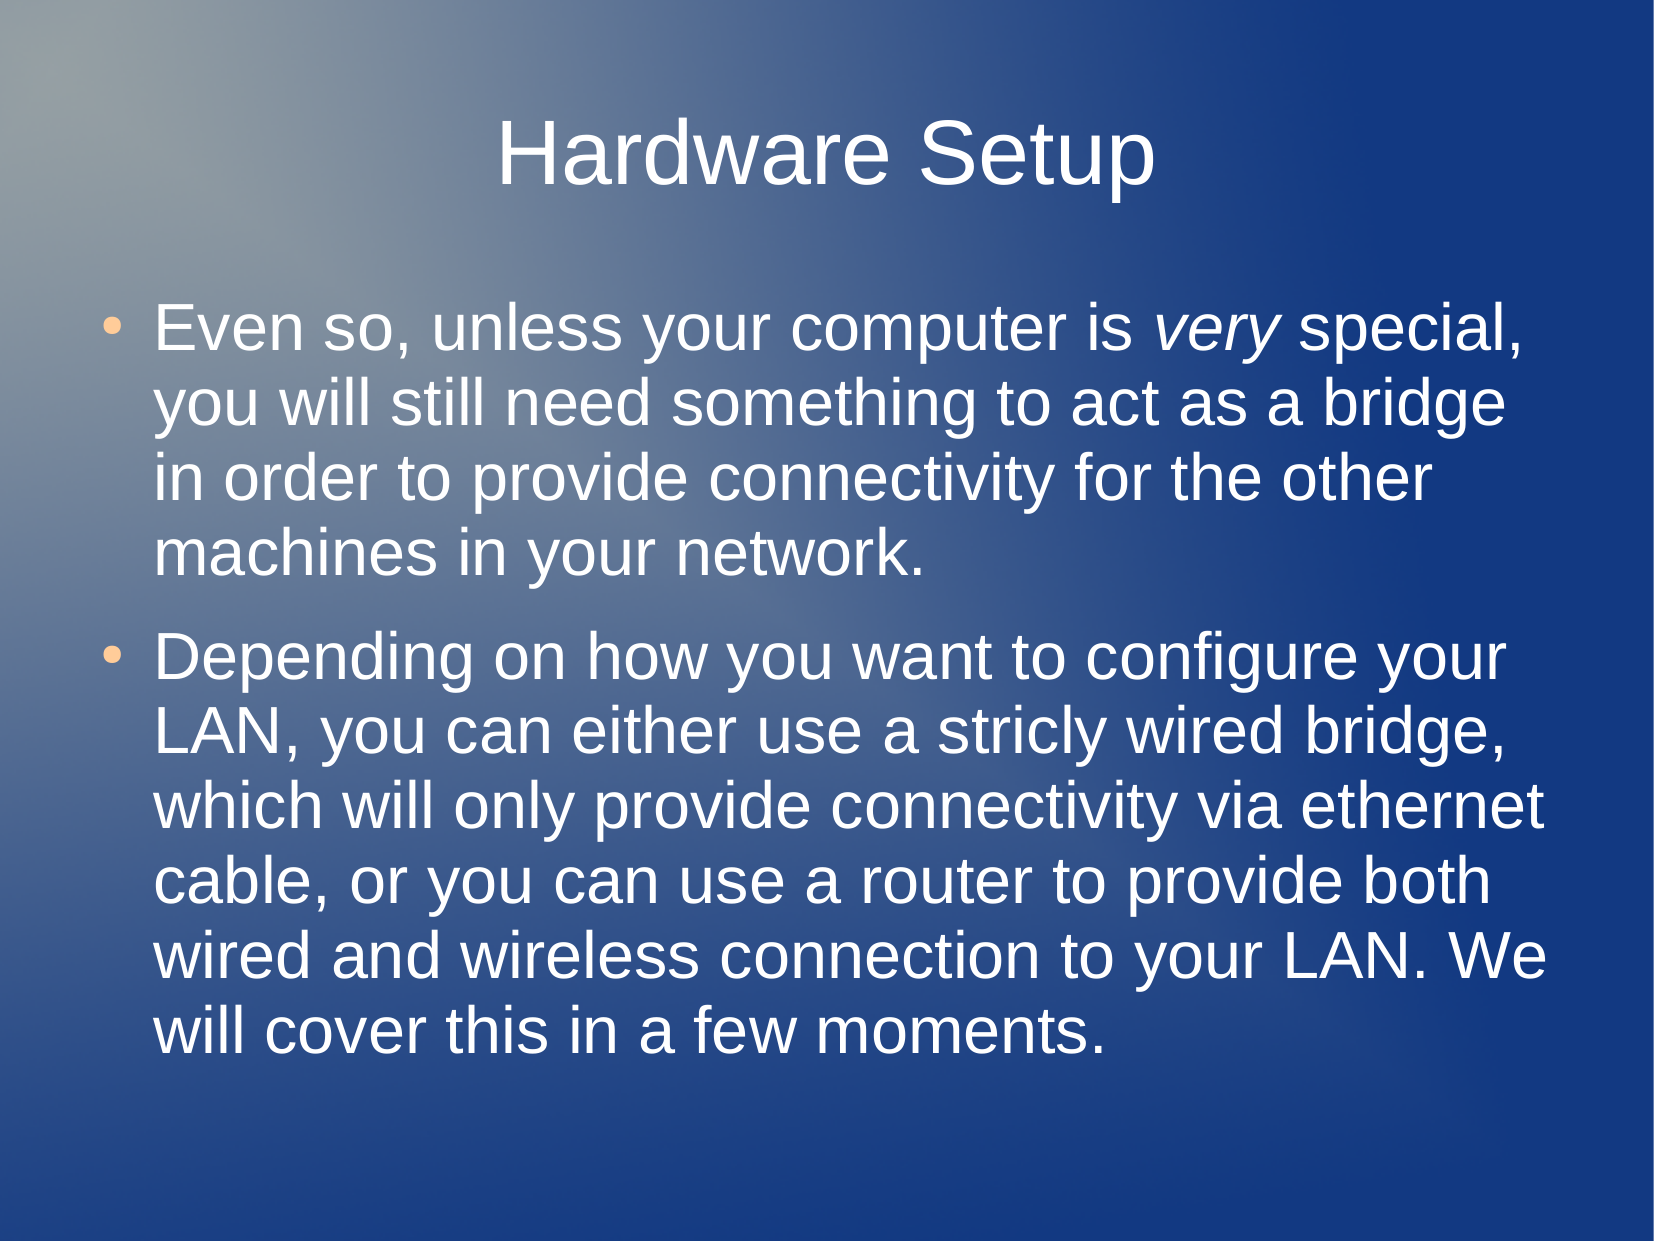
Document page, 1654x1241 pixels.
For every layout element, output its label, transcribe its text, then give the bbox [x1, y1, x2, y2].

title Hardware Setup [82, 49, 1571, 257]
picture [0, 0, 1654, 1241]
list Even so, unless your computer is very special, you will still need something to act as a bridge in order to provide connectivity for the other machines in your network. Depending on how you want to configure your LAN, you can either use a stricly wired bridge, which will only provide connectivity via ethernet cable, or you can use a router to provide both wired and wireless connection to your LAN. We will cover this in a few moments. [82, 290, 1571, 1109]
